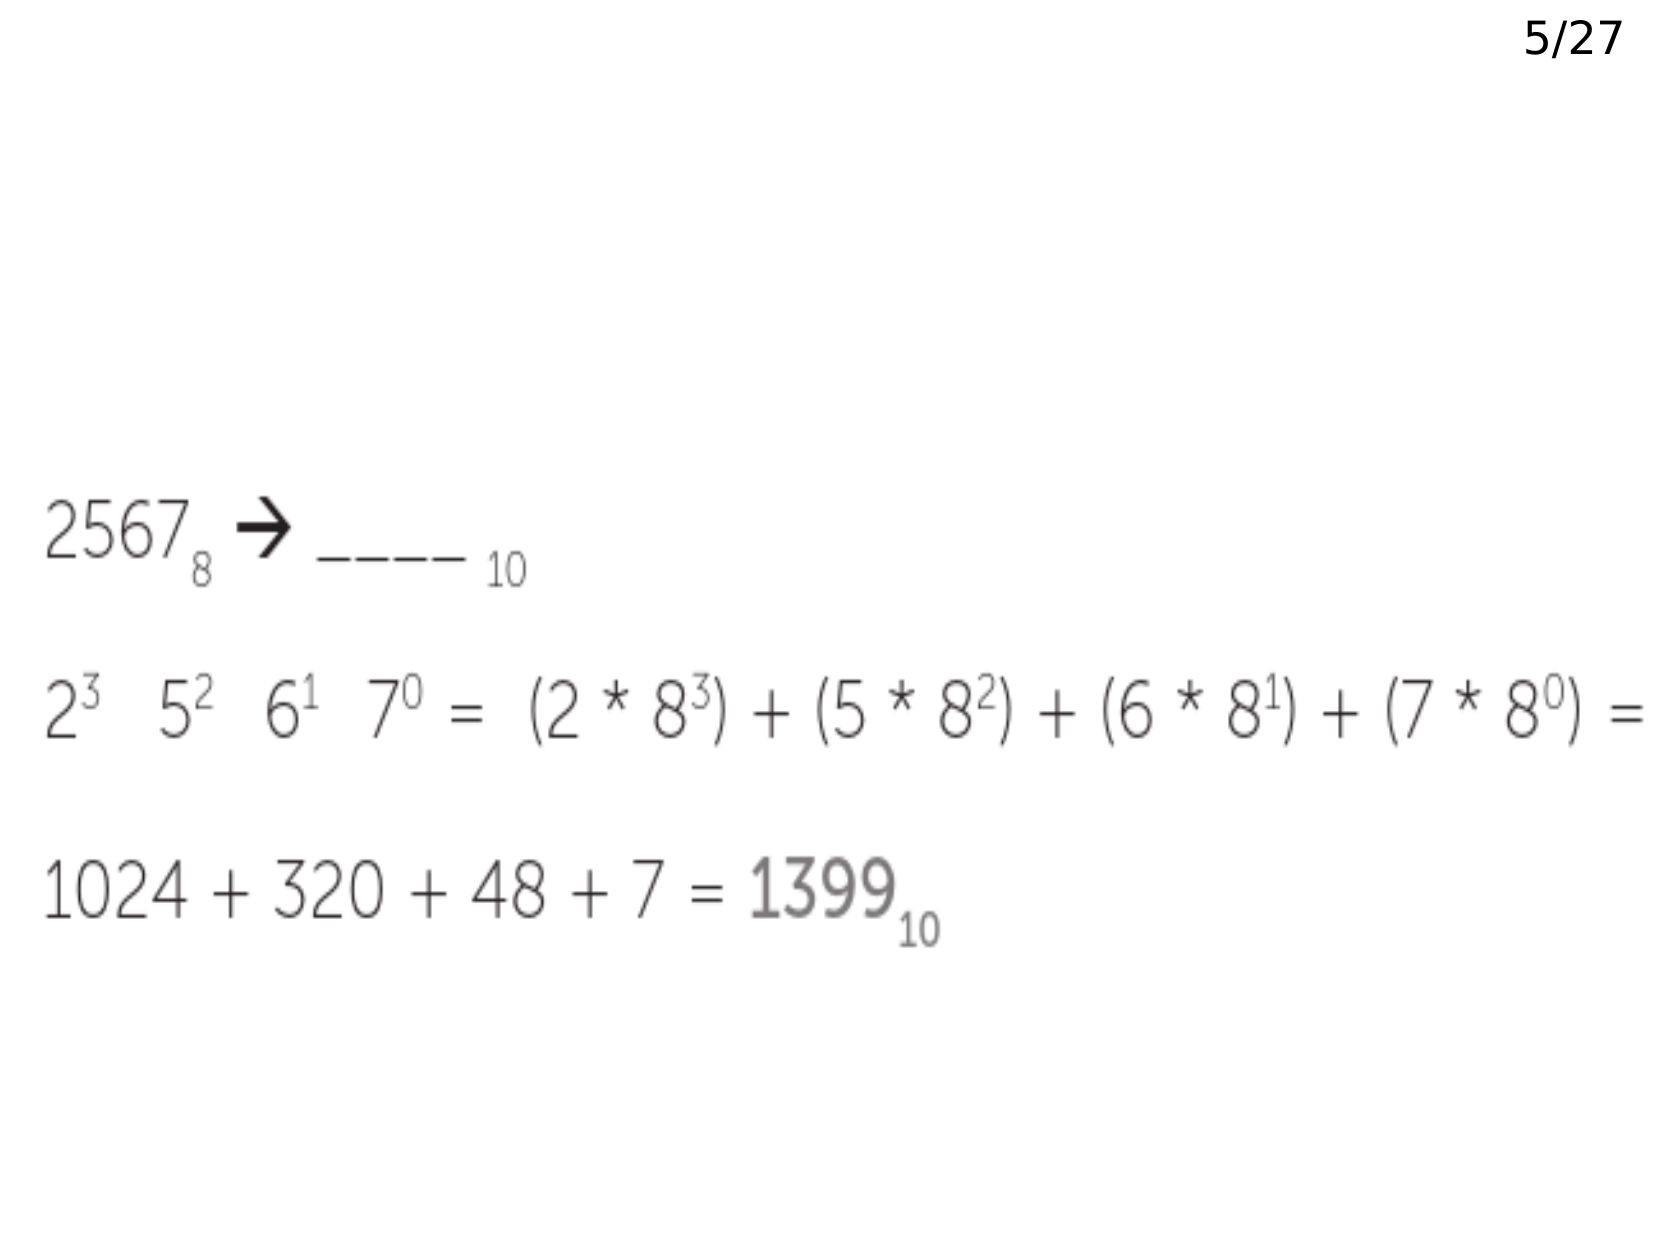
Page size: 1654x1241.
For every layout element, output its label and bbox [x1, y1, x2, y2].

picture [33, 472, 1654, 964]
